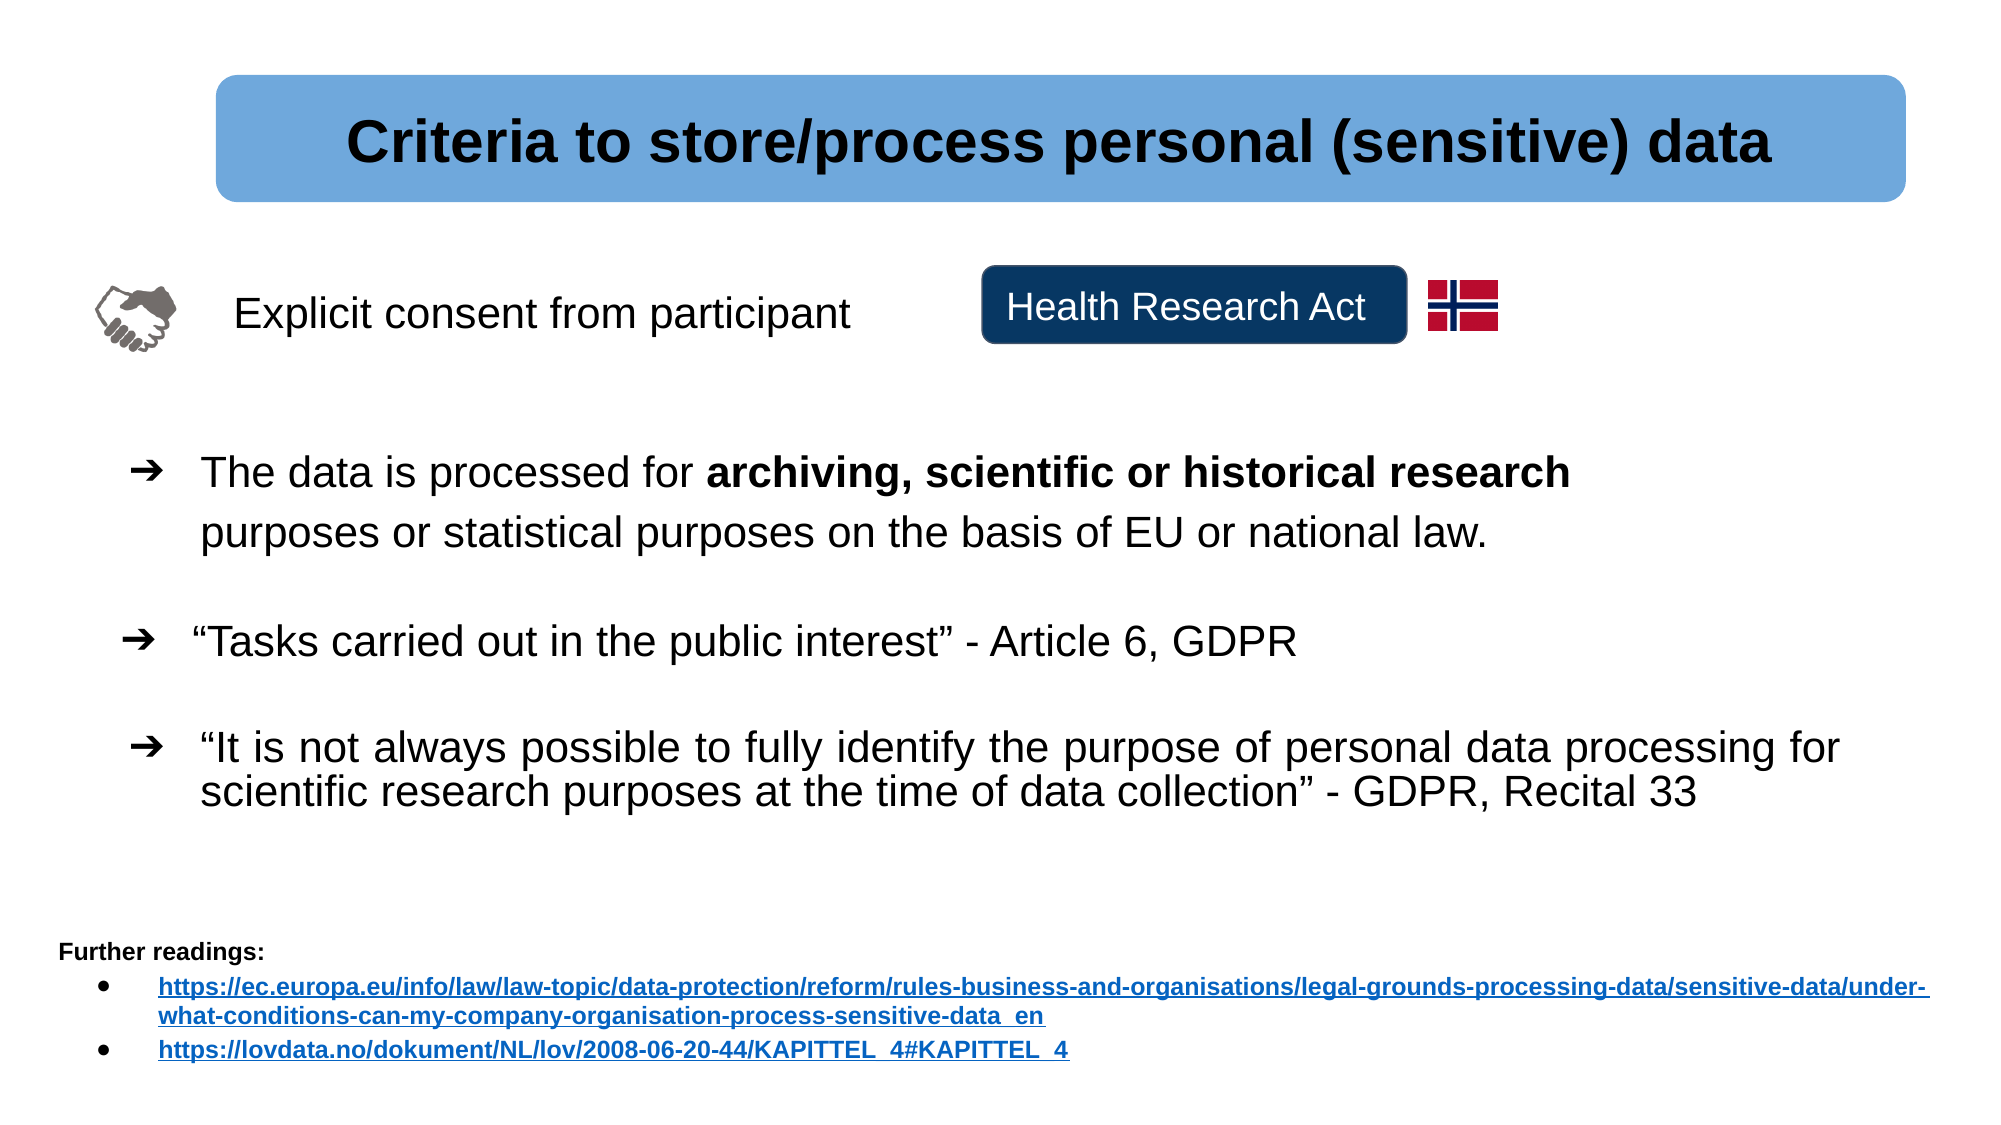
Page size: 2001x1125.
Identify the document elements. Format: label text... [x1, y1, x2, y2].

text_box Criteria to store/process personal (sensitive) data [216, 75, 1906, 202]
text_box The data is processed for archiving, scientific or historical research purposes or statistical purposes on the basis of EU or national law. [100, 416, 1760, 569]
text_box Further readings: https://ec.europa.eu/info/law/law-topic/data-protection/reform/rules-business-and-organisations/legal-grounds-processing-data/sensitive-data/under-what-conditions-can-my-company-organisation-process-sensitive-data_en https://lovdata.no/dokument/NL/lov/2008-06-20-44/KAPITTEL_4#KAPITTEL_4 [38, 910, 1962, 1055]
text_box Health Research Act [982, 265, 1407, 344]
picture [1428, 280, 1498, 331]
picture [25, 234, 219, 386]
text_box “Tasks carried out in the public interest” - Article 6, GDPR [92, 585, 1864, 712]
text_box “It is not always possible to fully identify the purpose of personal data processing for scientific research purposes at the time of data collection” - GDPR, Recital 33 [0, 709, 1843, 911]
text_box Explicit consent from participant [219, 258, 1905, 384]
